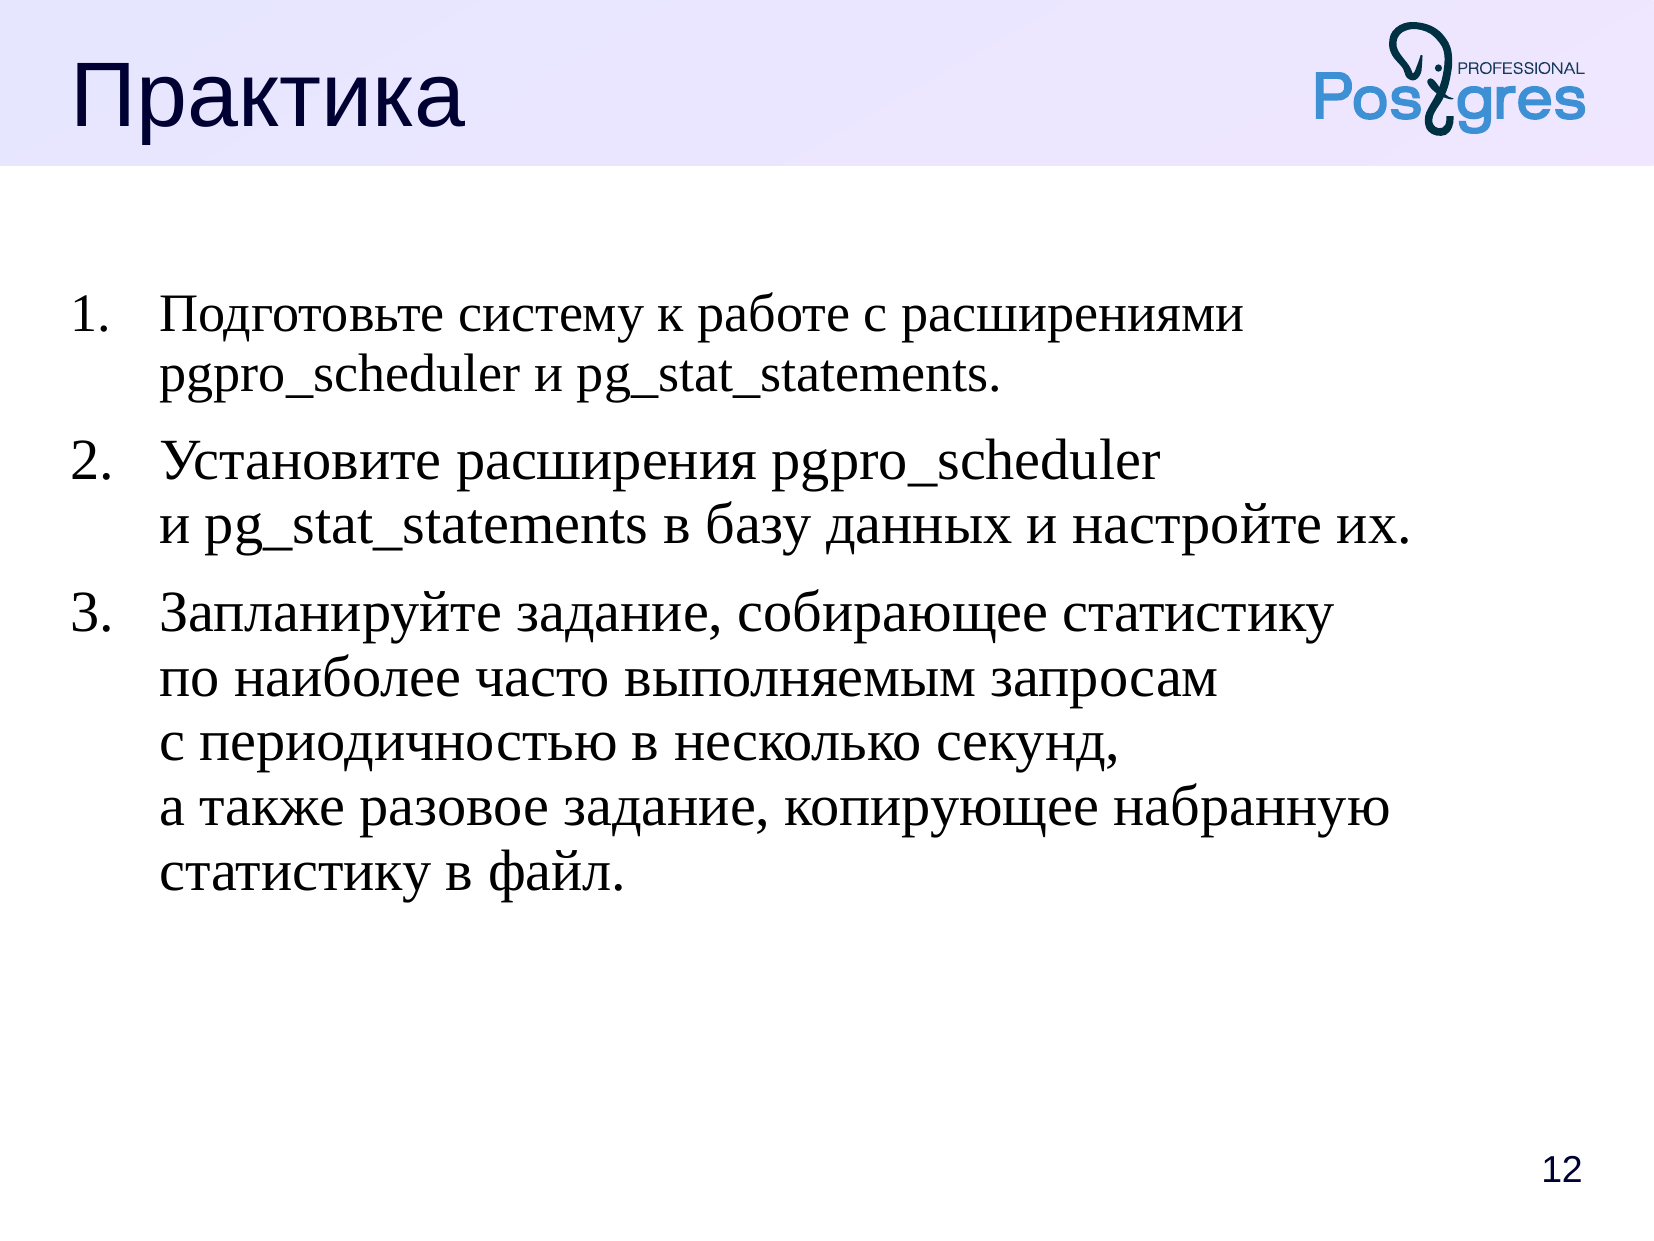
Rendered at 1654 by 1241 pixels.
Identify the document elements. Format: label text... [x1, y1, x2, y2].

title Практика [70, 43, 1241, 147]
list Подготовьте систему к работе с расширениями pgpro_scheduler и pg_stat_statements. Установите расширения pgpro_scheduler и pg_stat_statements в базу данных и настройте их. Запланируйте задание, собирающее статистику по наиболее часто выполняемым запросам с периодичностью в несколько секунд, а также разовое задание, копирующее набранную статистику в файл. [70, 283, 1583, 1134]
